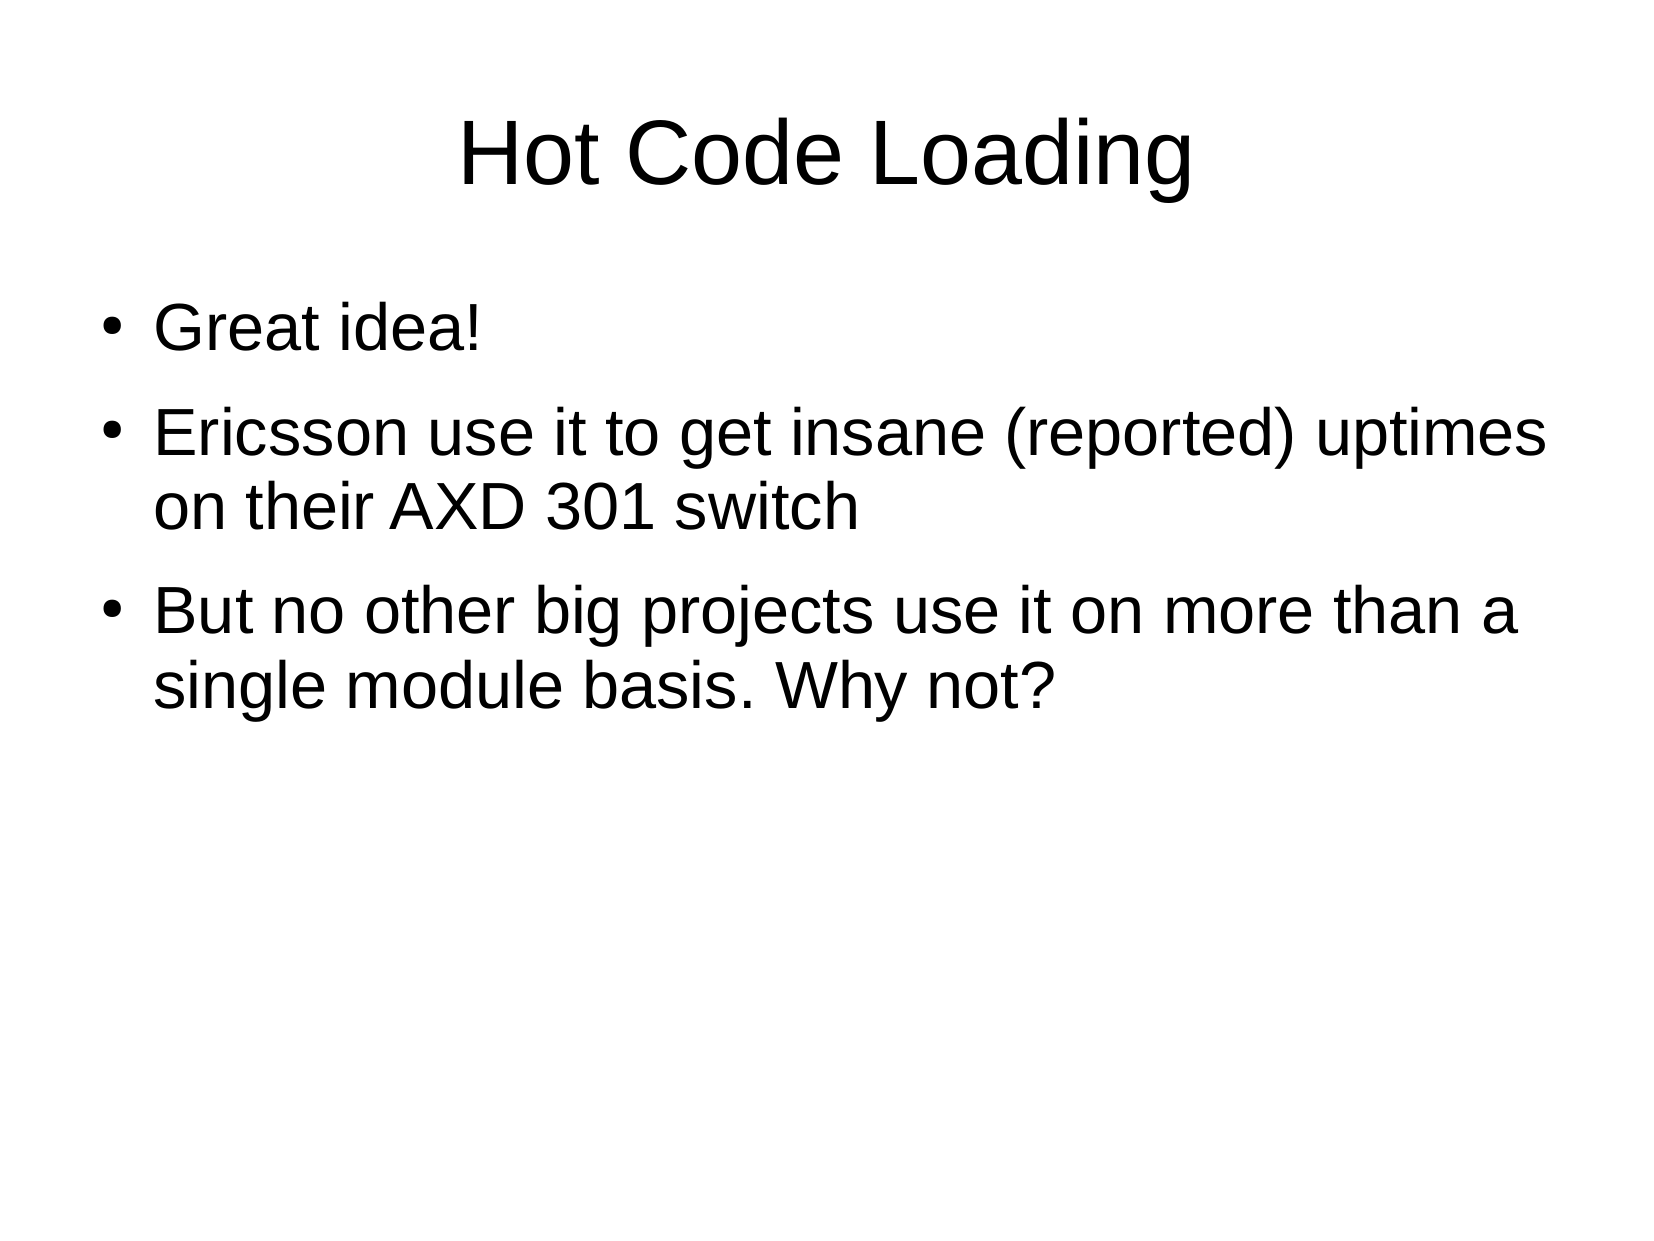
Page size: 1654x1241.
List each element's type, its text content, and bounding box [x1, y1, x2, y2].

title Hot Code Loading [82, 49, 1571, 257]
list Great idea! Ericsson use it to get insane (reported) uptimes on their AXD 301 switch But no other big projects use it on more than a single module basis. Why not? [82, 290, 1571, 1109]
